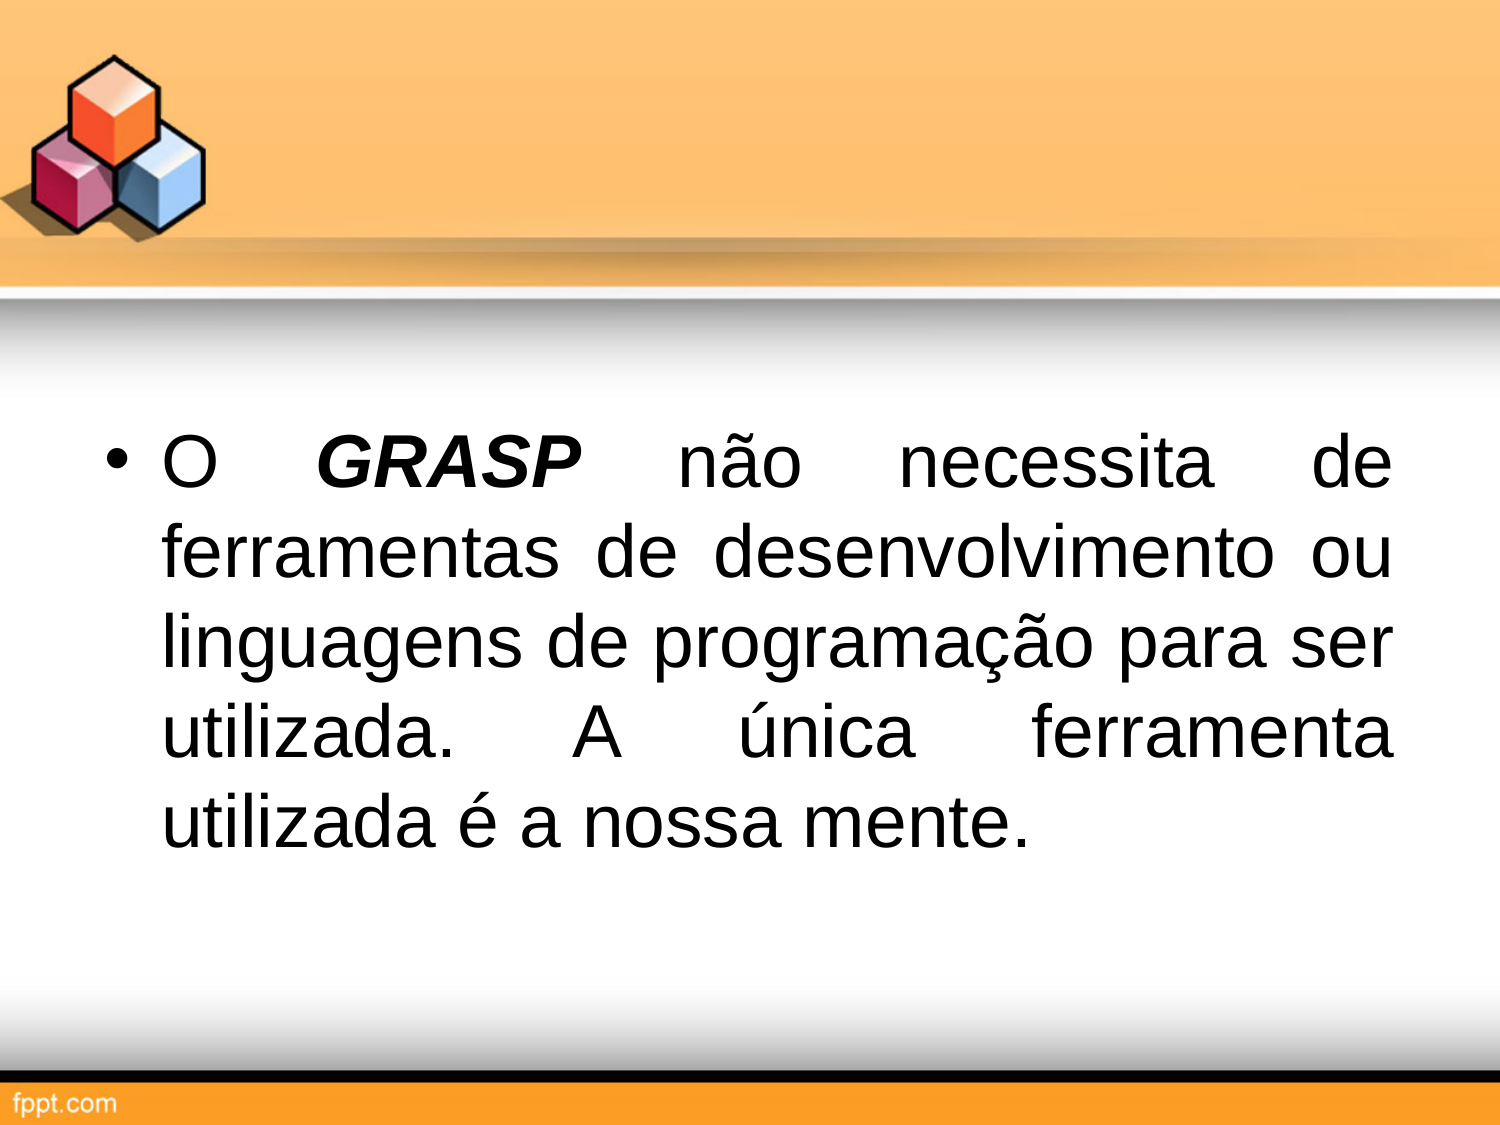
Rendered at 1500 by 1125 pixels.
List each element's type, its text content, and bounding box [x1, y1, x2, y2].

list O GRASP não necessita de ferramentas de desenvolvimento ou linguagens de programação para ser utilizada. A única ferramenta utilizada é a nossa mente. [90, 404, 1411, 1058]
picture [0, 0, 1500, 1125]
